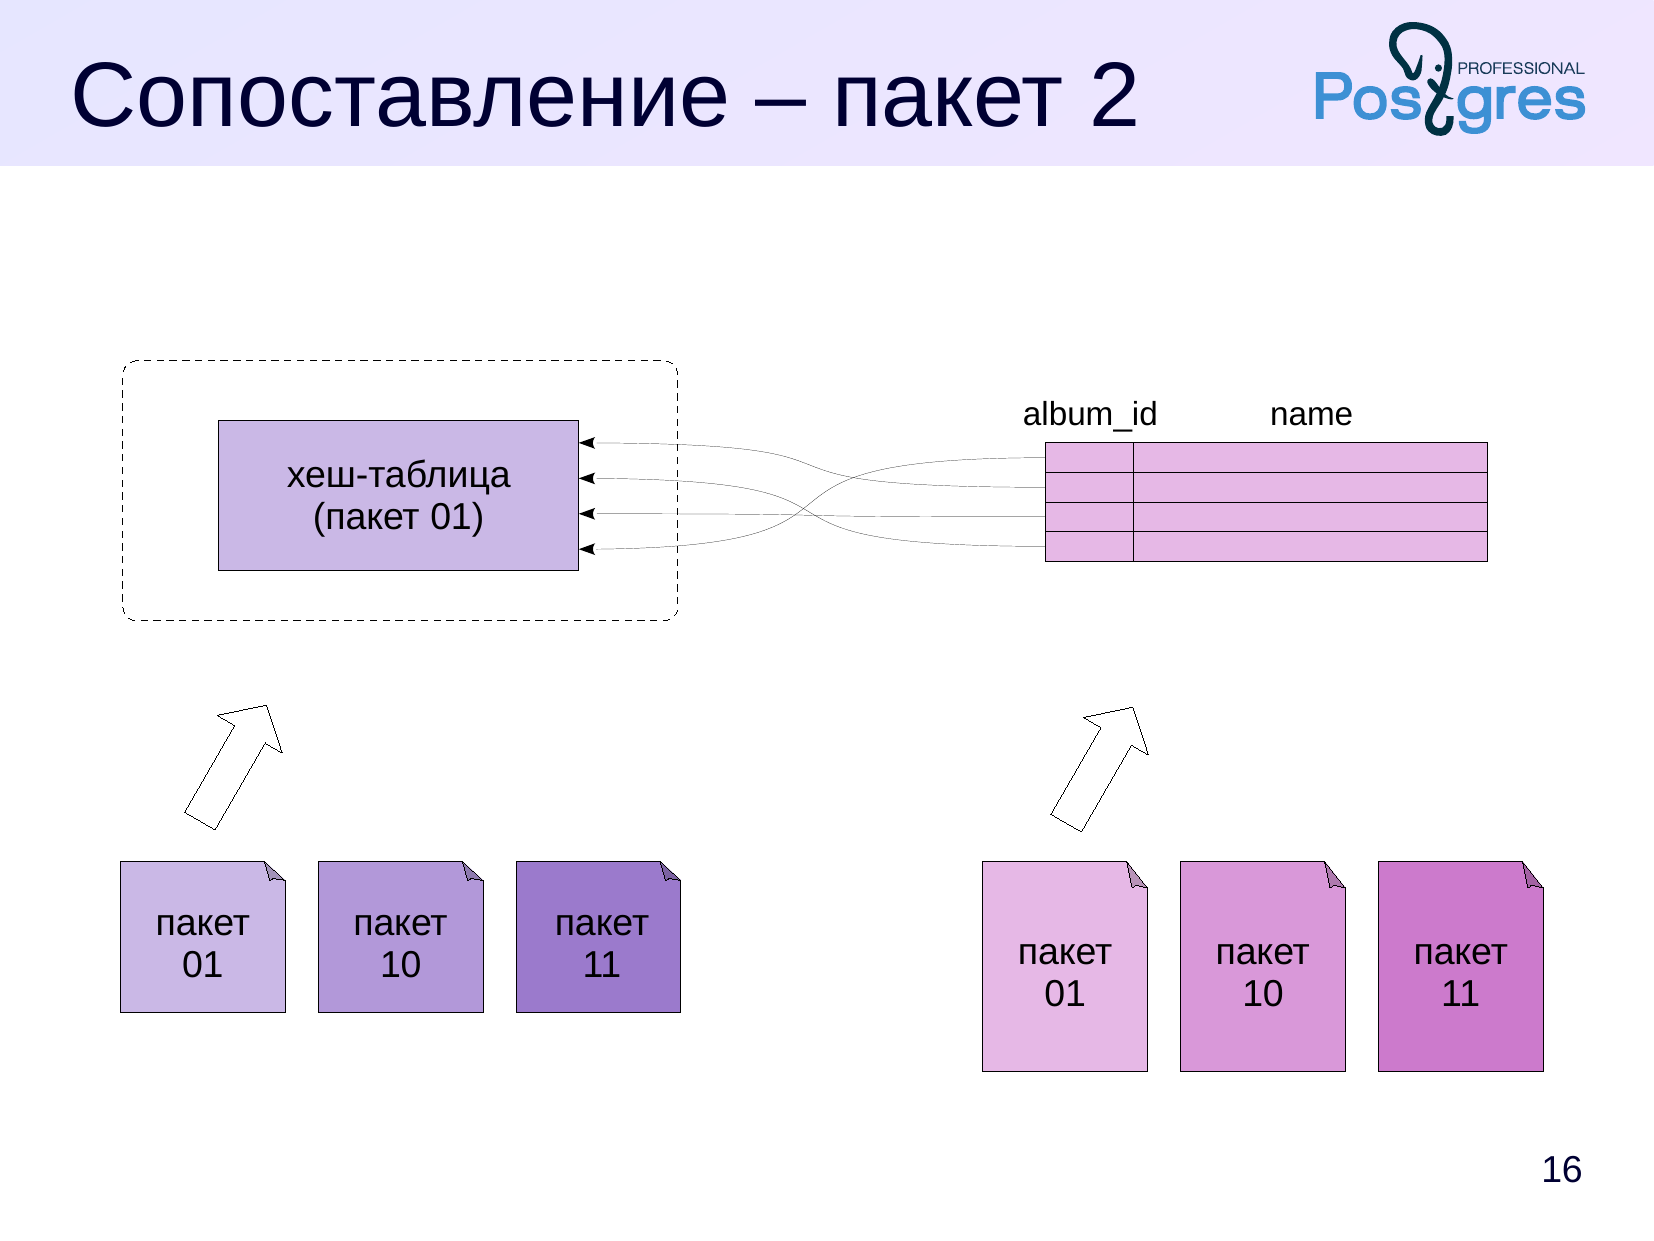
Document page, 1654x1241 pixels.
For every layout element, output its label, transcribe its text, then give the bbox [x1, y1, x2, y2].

text_box [120, 861, 286, 1013]
text_box пакет 01 [1003, 922, 1128, 1022]
text_box [318, 861, 484, 1013]
text_box [516, 861, 681, 1013]
text_box [1045, 442, 1488, 562]
text_box [1180, 861, 1346, 1072]
text_box [1050, 707, 1149, 832]
text_box [184, 705, 283, 830]
text_box пакет 10 [338, 893, 477, 1006]
text_box album_id [1046, 383, 1135, 442]
text_box пакет 01 [140, 893, 276, 1006]
text_box пакет 11 [539, 893, 676, 993]
title Сопоставление – пакет 2 [70, 43, 1261, 151]
text_box [122, 360, 678, 621]
text_box name [1135, 383, 1490, 443]
text_box хеш-таблица (пакет 01) [218, 420, 579, 571]
text_box пакет 10 [1200, 922, 1326, 1022]
text_box пакет 11 [1398, 922, 1524, 1022]
text_box [982, 861, 1148, 1072]
text_box [1378, 861, 1544, 1072]
